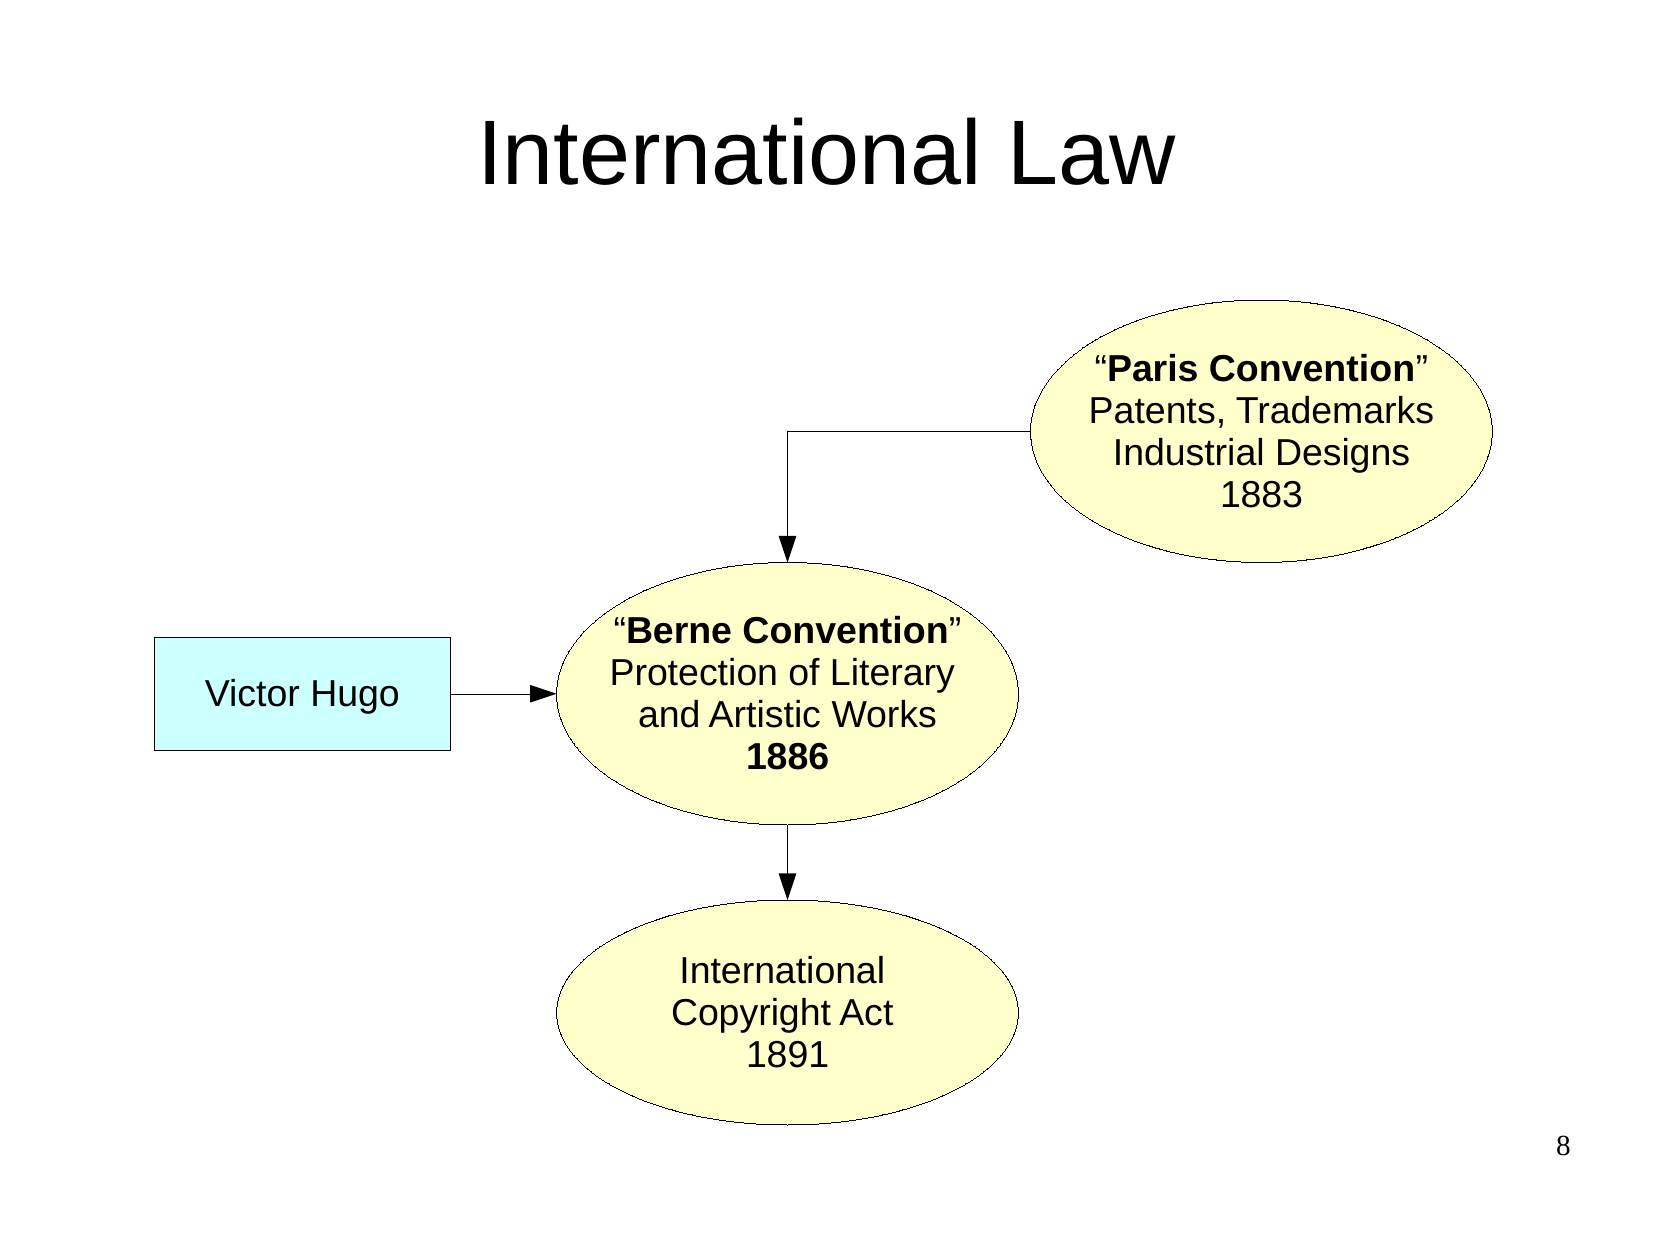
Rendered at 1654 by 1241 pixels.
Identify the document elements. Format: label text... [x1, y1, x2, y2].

title International Law [82, 49, 1571, 257]
text_box “Paris Convention” Patents, Trademarks Industrial Designs 1883 [1030, 300, 1493, 563]
text_box Victor Hugo [154, 637, 451, 751]
text_box International Copyright Act 1891 [556, 900, 1019, 1126]
text_box “Berne Convention” Protection of Literary and Artistic Works 1886 [556, 562, 1019, 825]
